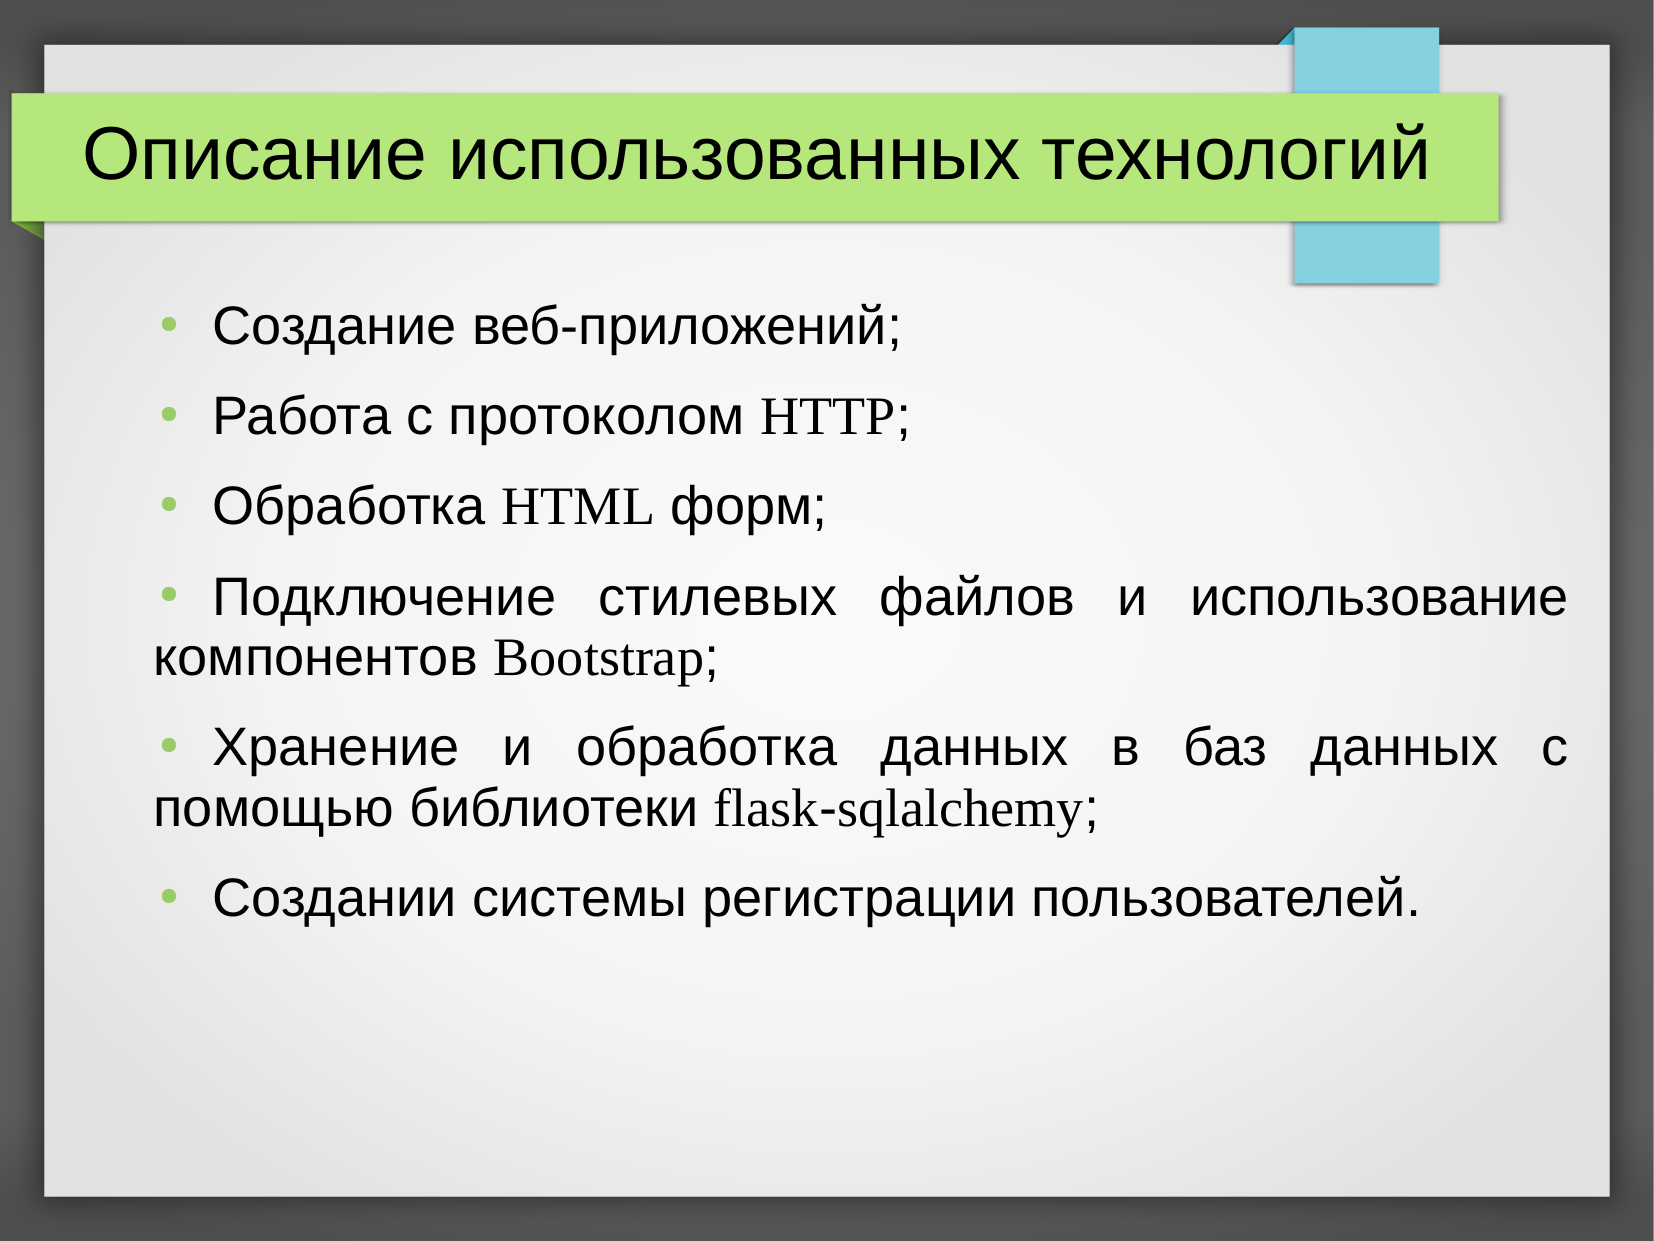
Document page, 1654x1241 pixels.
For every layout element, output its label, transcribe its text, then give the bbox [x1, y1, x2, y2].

title Описание использованных технологий [82, 69, 1548, 238]
picture [0, 0, 1654, 1241]
list Создание веб-приложений; Работа с протоколом HTTP; Обработка HTML форм; Подключение стилевых файлов и использование компонентов Bootstrap; Хранение и обработка данных в баз данных с помощью библиотеки flask-sqlalchemy; Создании системы регистрации пользователей. [82, 295, 1571, 1015]
